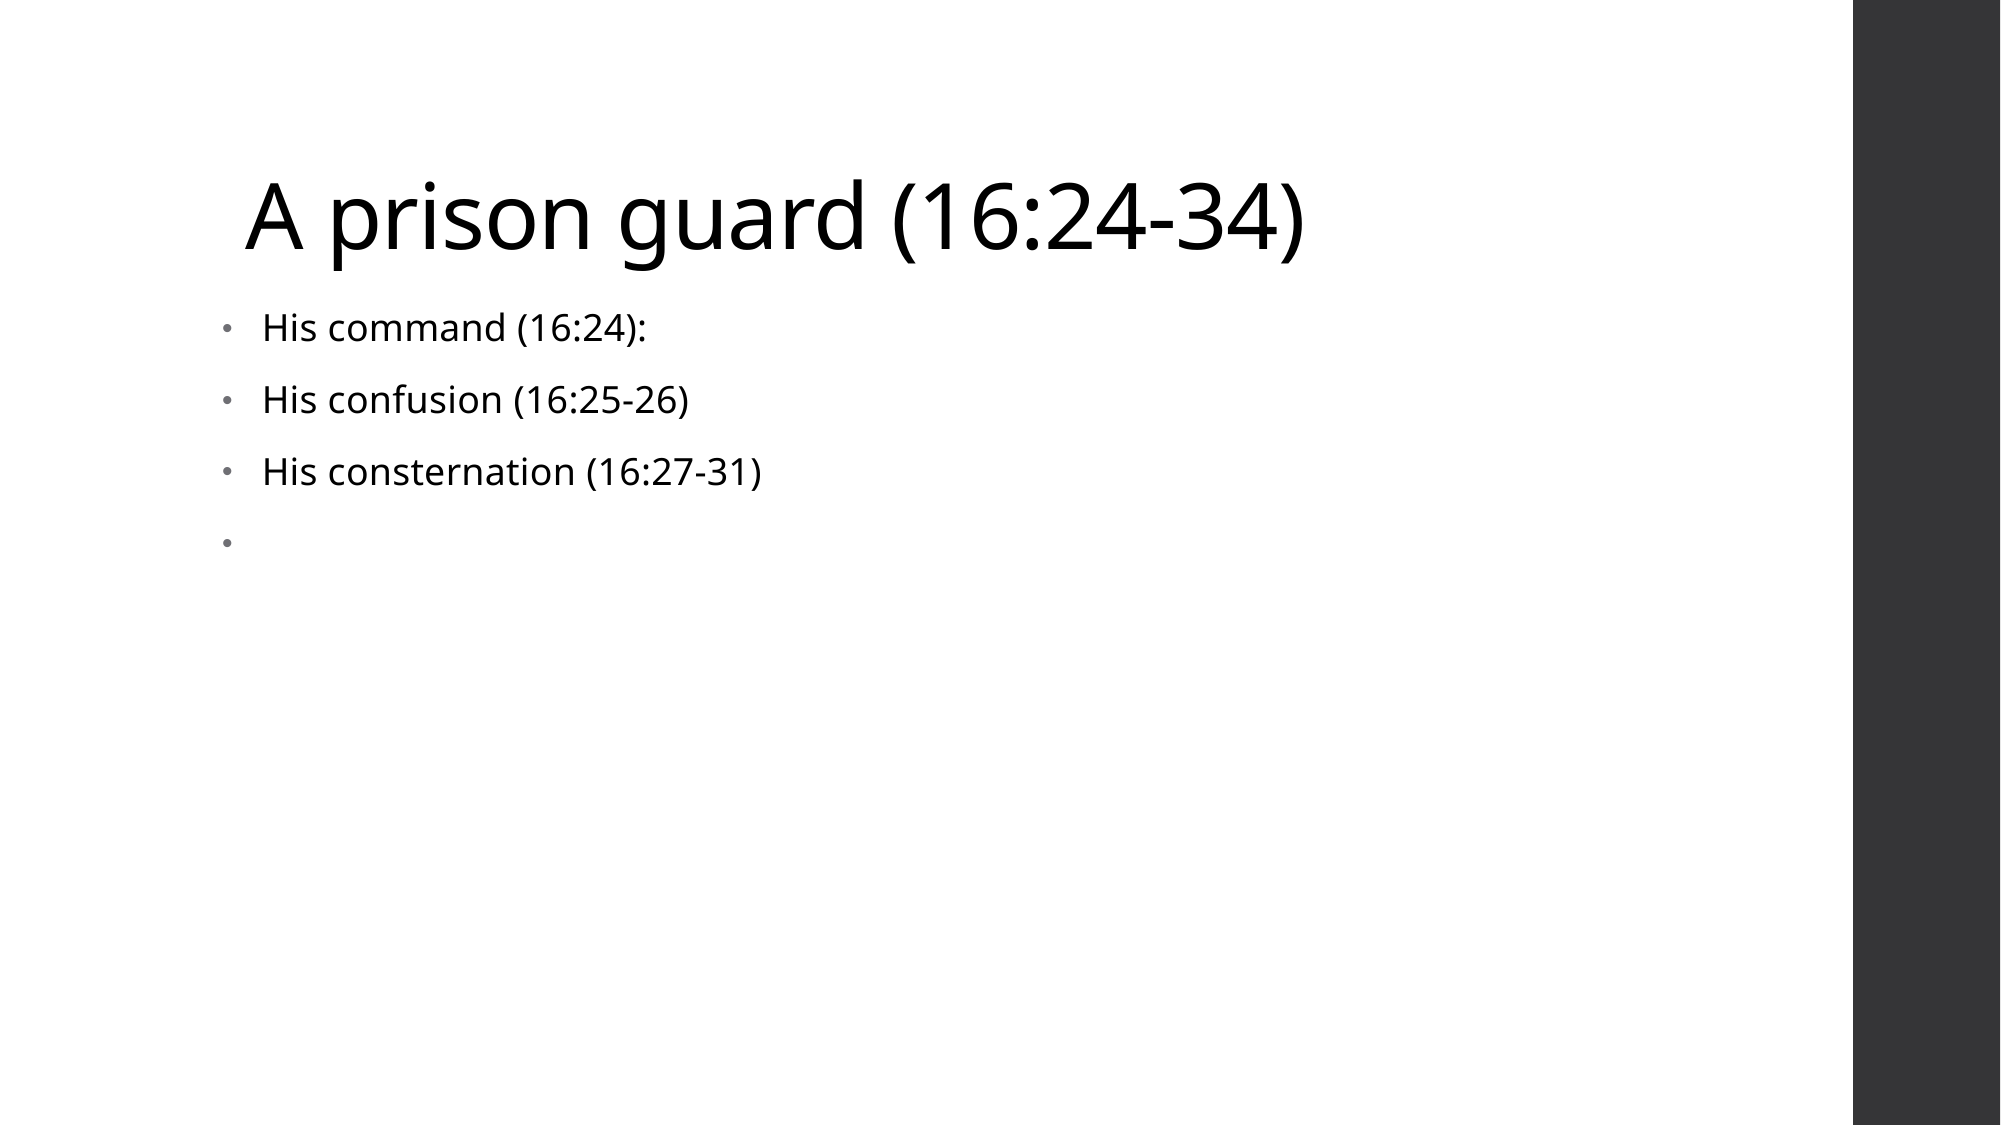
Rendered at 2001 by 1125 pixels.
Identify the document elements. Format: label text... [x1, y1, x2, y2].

list His command (16:24): His confusion (16:25-26) His consternation (16:27-31) [206, 299, 1617, 1014]
title A prison guard (16:24-34) [206, 60, 1797, 278]
